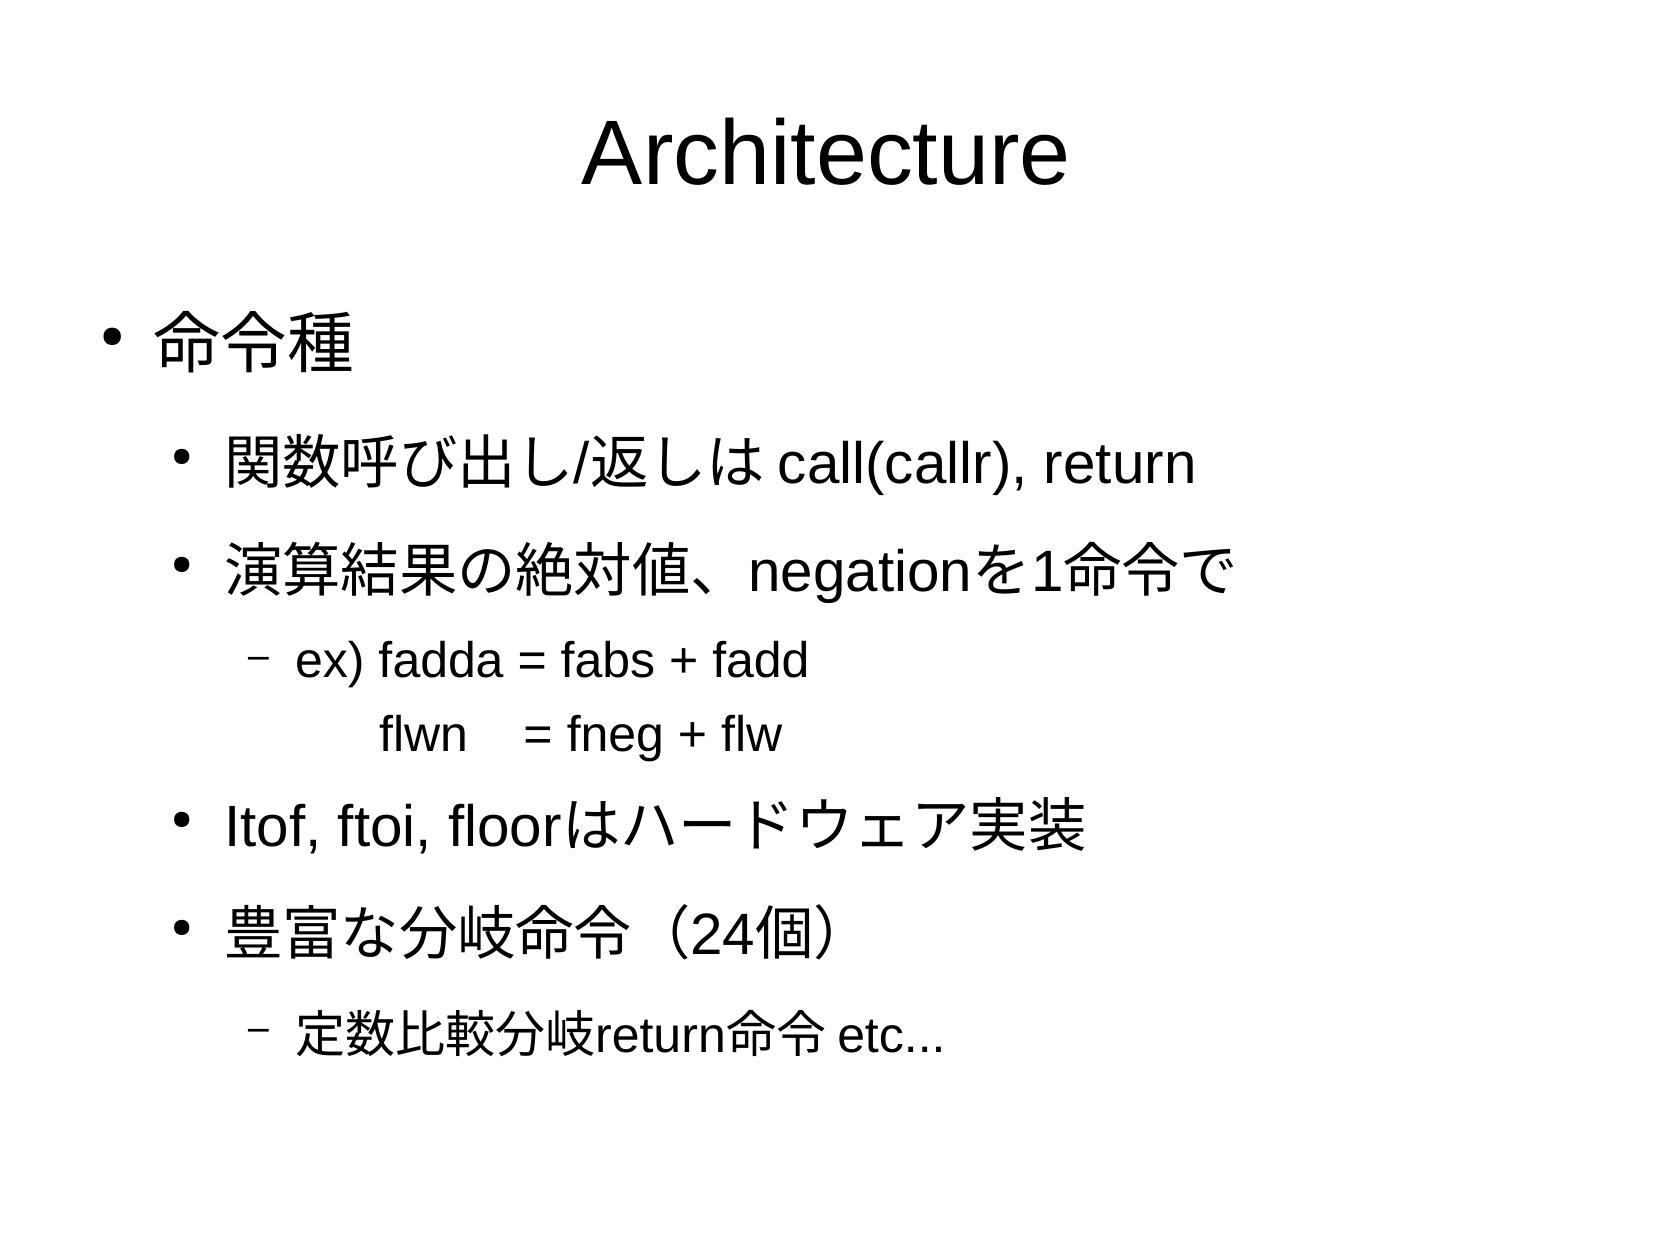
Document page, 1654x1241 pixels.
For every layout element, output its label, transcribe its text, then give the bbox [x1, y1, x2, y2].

title Architecture [82, 49, 1571, 257]
list 命令種 関数呼び出し/返しは call(callr), return 演算結果の絶対値、negationを1命令で ex) fadda = fabs + fadd flwn = fneg + flw Itof, ftoi, floorはハードウェア実装 豊富な分岐命令（24個） 定数比較分岐return命令 etc... [82, 290, 1571, 1170]
